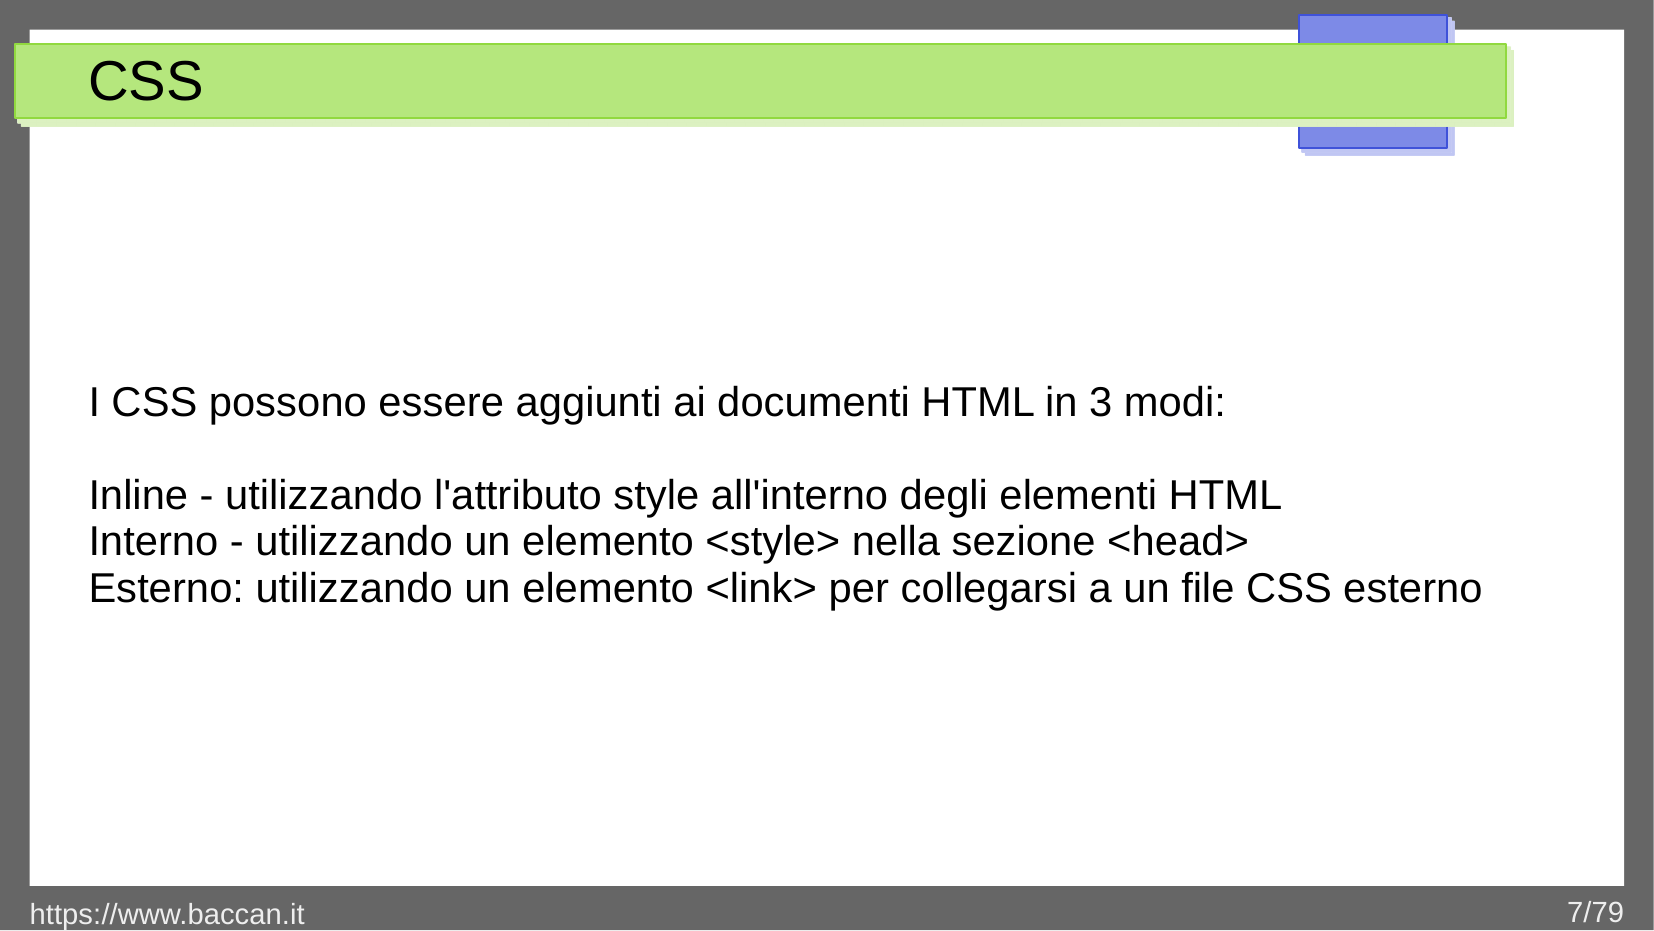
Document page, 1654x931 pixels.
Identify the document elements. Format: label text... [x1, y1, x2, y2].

text_box I CSS possono essere aggiunti ai documenti HTML in 3 modi: Inline - utilizzando l'attributo style all'interno degli elementi HTML Interno - utilizzando un elemento <style> nella sezione <head> Esterno: utilizzando un elemento <link> per collegarsi a un file CSS esterno [88, 169, 1565, 820]
title CSS [88, 44, 1506, 119]
